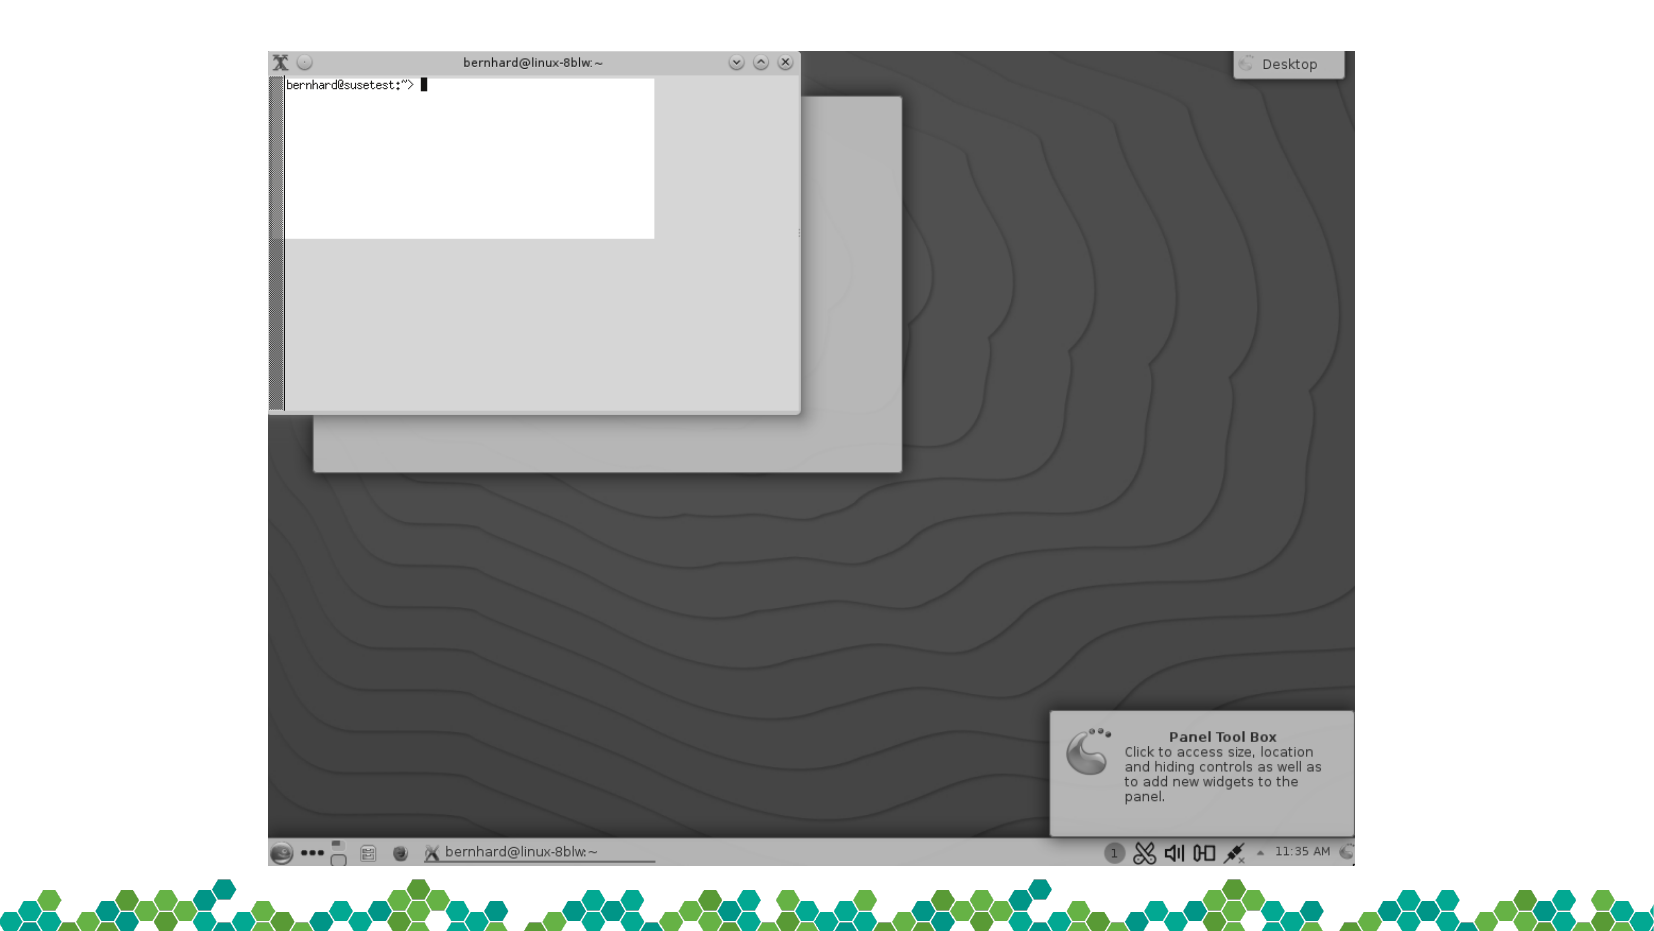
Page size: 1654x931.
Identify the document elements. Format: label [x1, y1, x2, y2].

picture [0, 871, 1654, 931]
picture [268, 51, 1355, 866]
